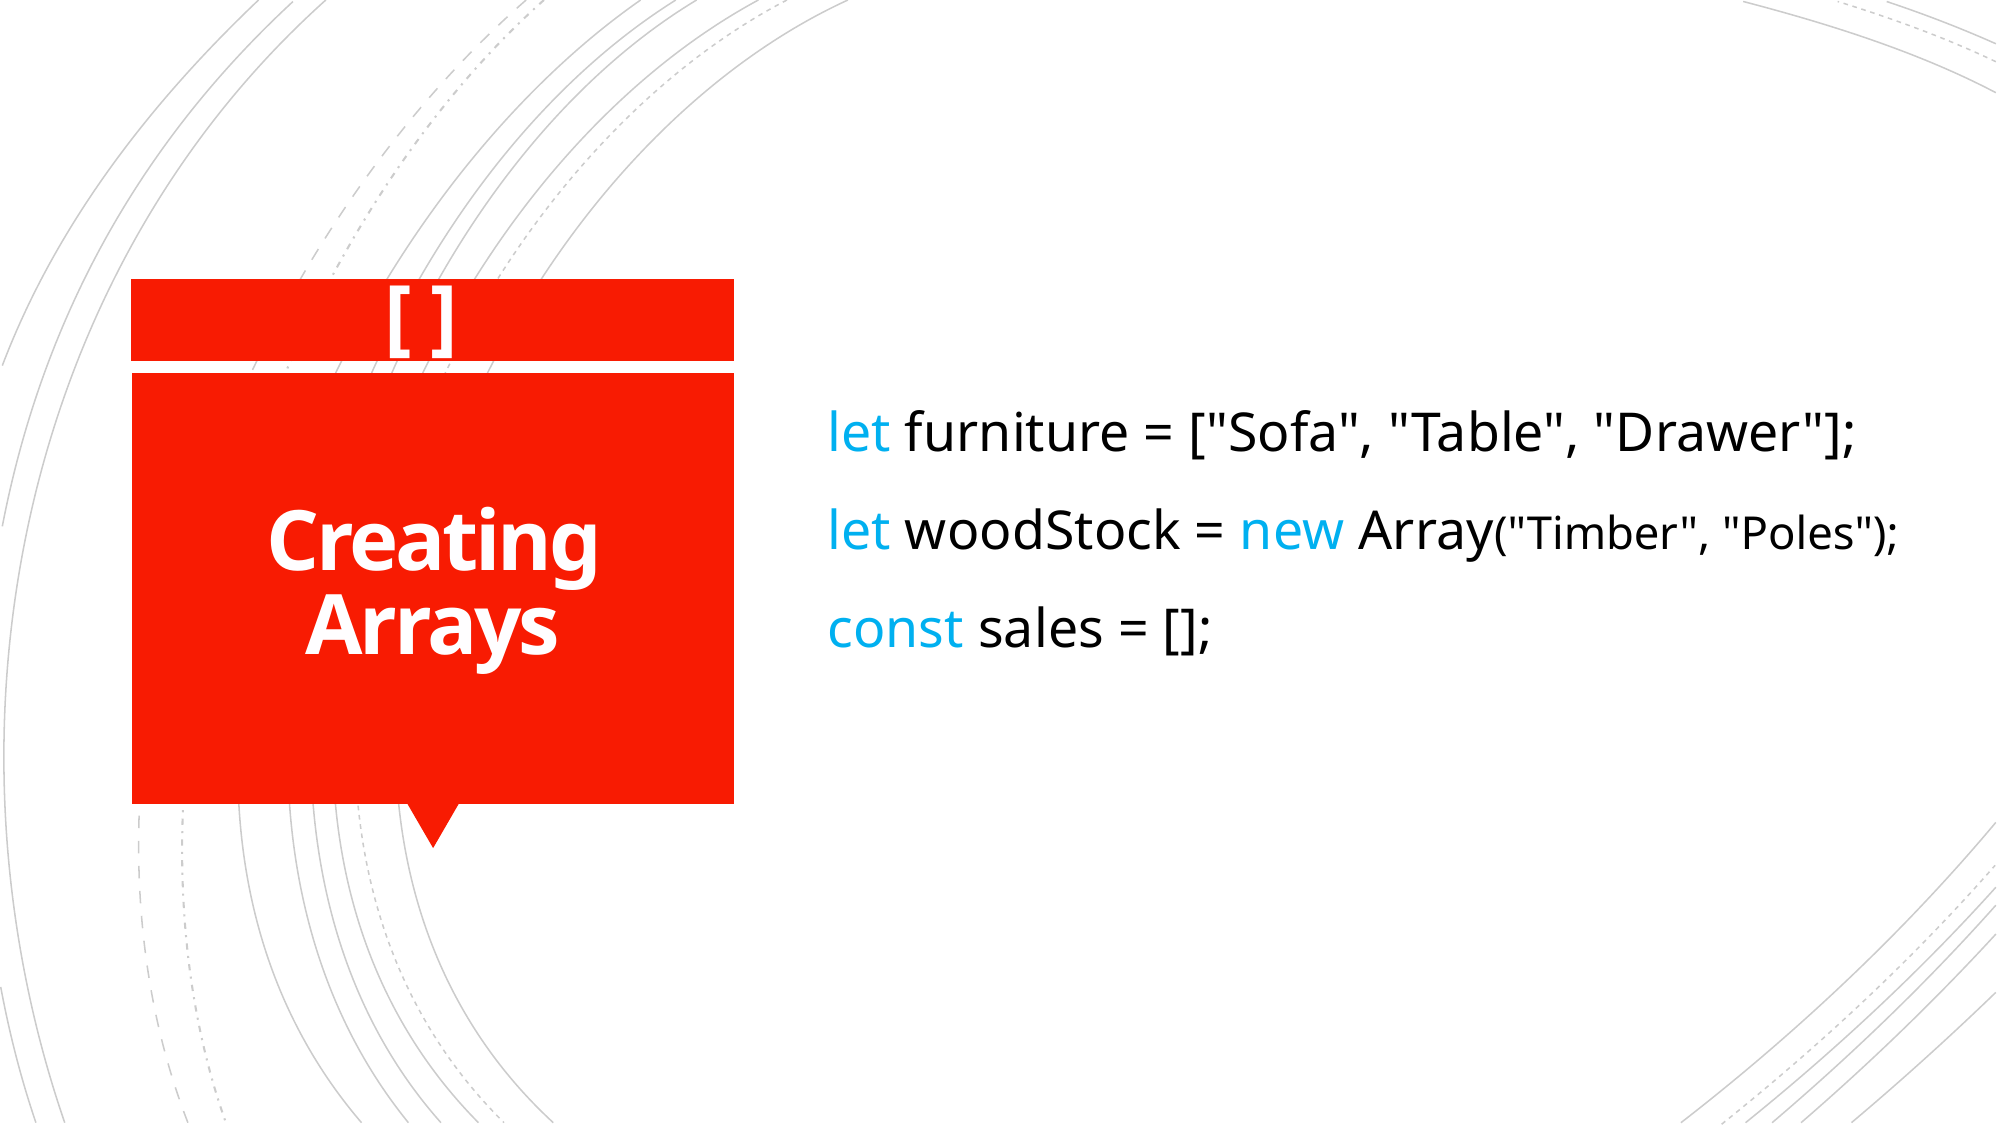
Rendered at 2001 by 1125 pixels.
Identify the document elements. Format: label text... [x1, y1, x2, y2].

title Creating Arrays [145, 385, 720, 789]
text_box [ ] [238, 211, 604, 428]
list let furniture = ["Sofa", "Table", "Drawer"]; let woodStock = new Array("Timber", "Poles"); const sales = []; [812, 378, 1939, 665]
